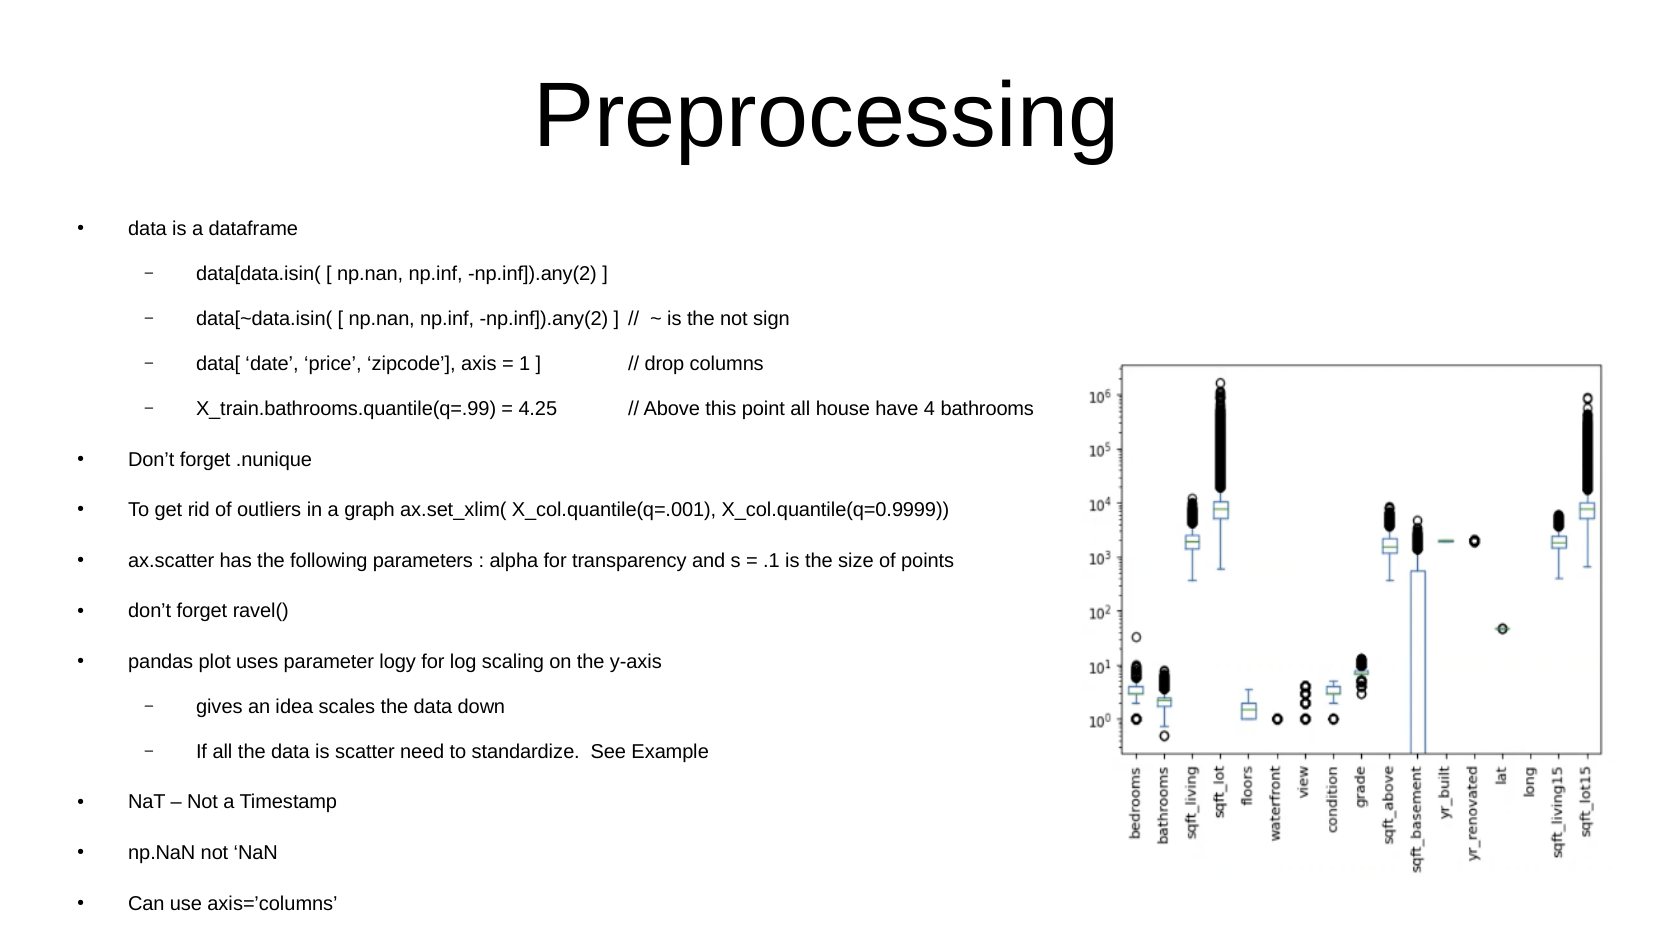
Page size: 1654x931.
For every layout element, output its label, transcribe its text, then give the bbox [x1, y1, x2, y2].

title Preprocessing [82, 37, 1571, 193]
list data is a dataframe data[data.isin( [ np.nan, np.inf, -np.inf]).any(2) ] data[~data.isin( [ np.nan, np.inf, -np.inf]).any(2) ] // ~ is the not sign data[ ‘date’, ‘price’, ‘zipcode’], axis = 1 ] // drop columns X_train.bathrooms.quantile(q=.99) = 4.25 // Above this point all house have 4 bathrooms Don’t forget .nunique To get rid of outliers in a graph ax.set_xlim( X_col.quantile(q=.001), X_col.quantile(q=0.9999)) ax.scatter has the following parameters : alpha for transparency and s = .1 is the size of points don’t forget ravel() pandas plot uses parameter logy for log scaling on the y-axis gives an idea scales the data down If all the data is scatter need to standardize. See Example NaT – Not a Timestamp np.NaN not ‘NaN Can use axis=’columns’ [60, 217, 1618, 916]
picture [1080, 359, 1618, 885]
